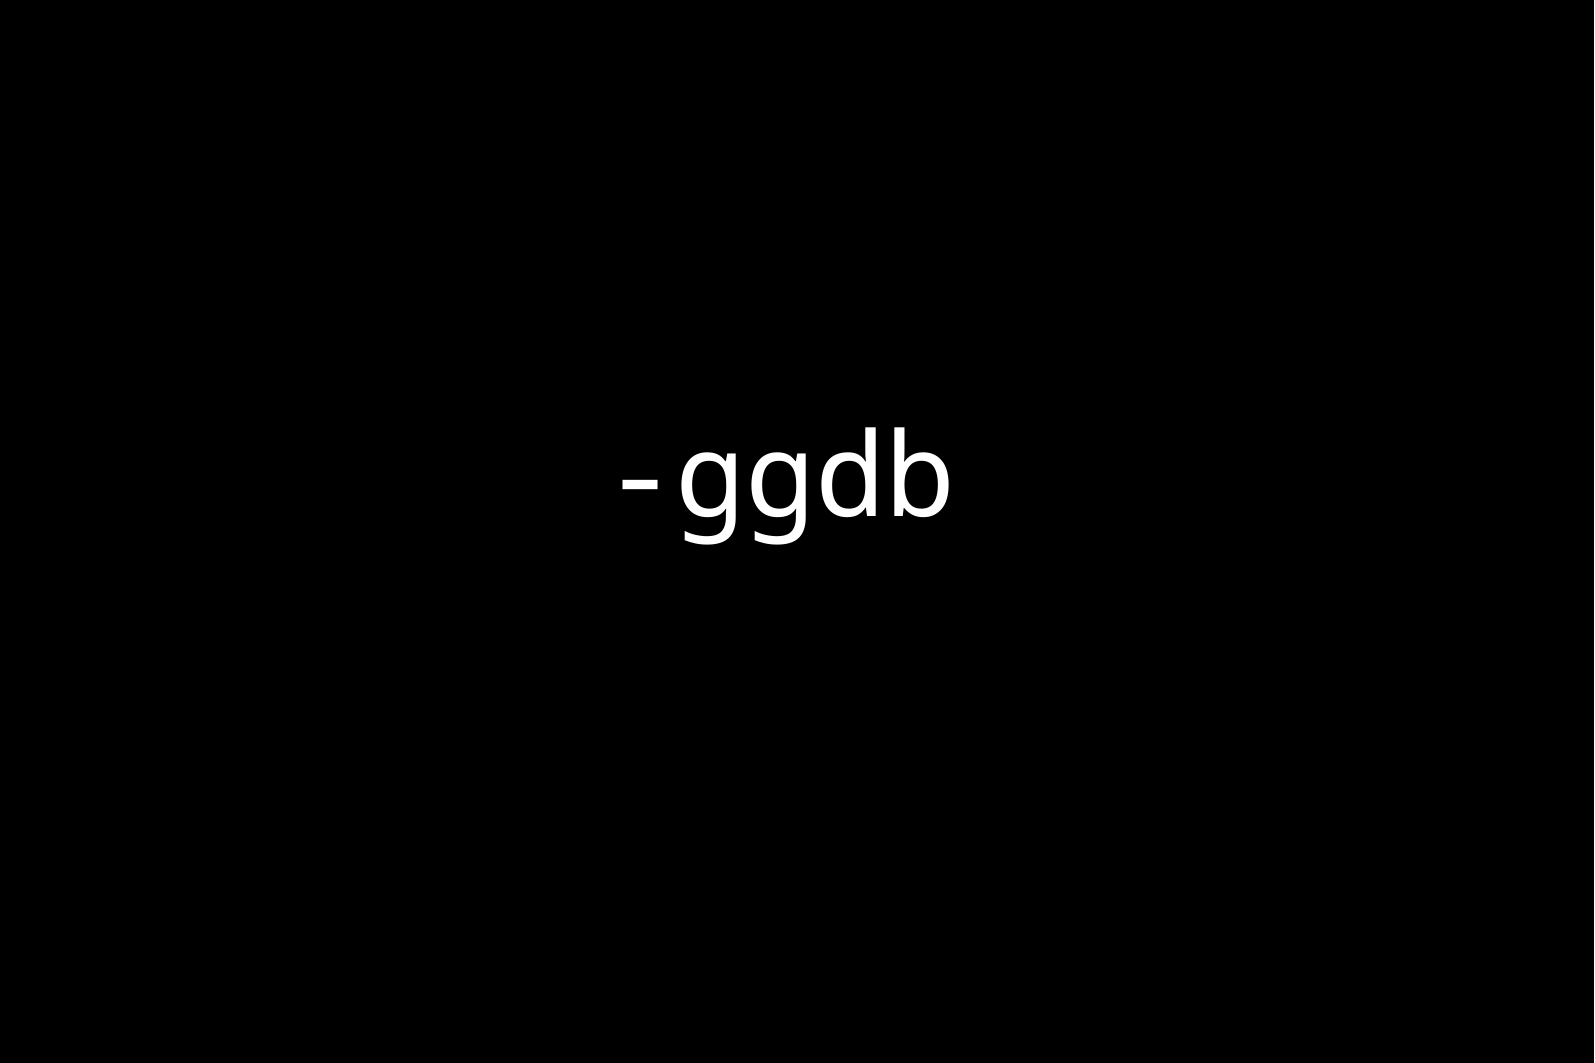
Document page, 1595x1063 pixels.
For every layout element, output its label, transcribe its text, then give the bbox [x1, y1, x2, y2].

text_box -ggdb [590, 383, 1004, 591]
